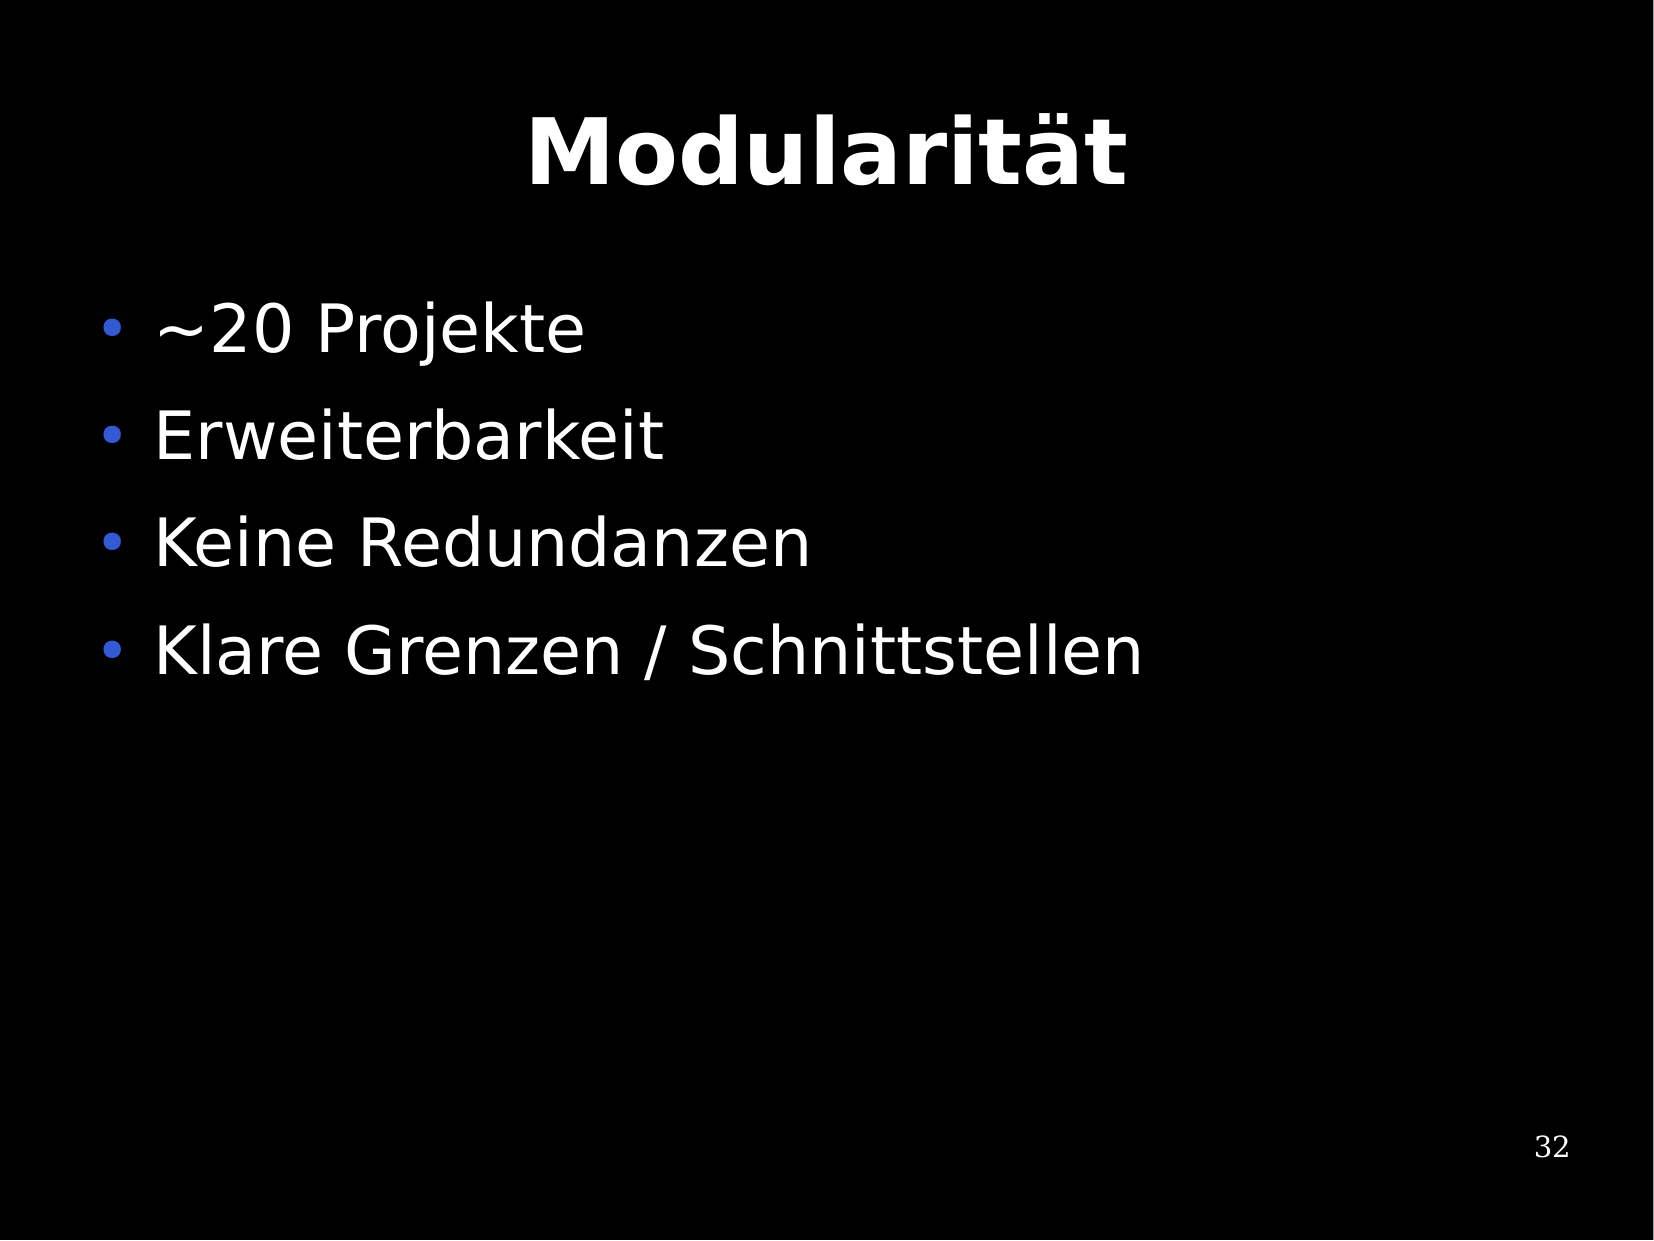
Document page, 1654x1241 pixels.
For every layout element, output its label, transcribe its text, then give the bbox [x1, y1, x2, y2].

title Modularität [82, 49, 1571, 257]
list ~20 Projekte Erweiterbarkeit Keine Redundanzen Klare Grenzen / Schnittstellen [82, 290, 1538, 1010]
